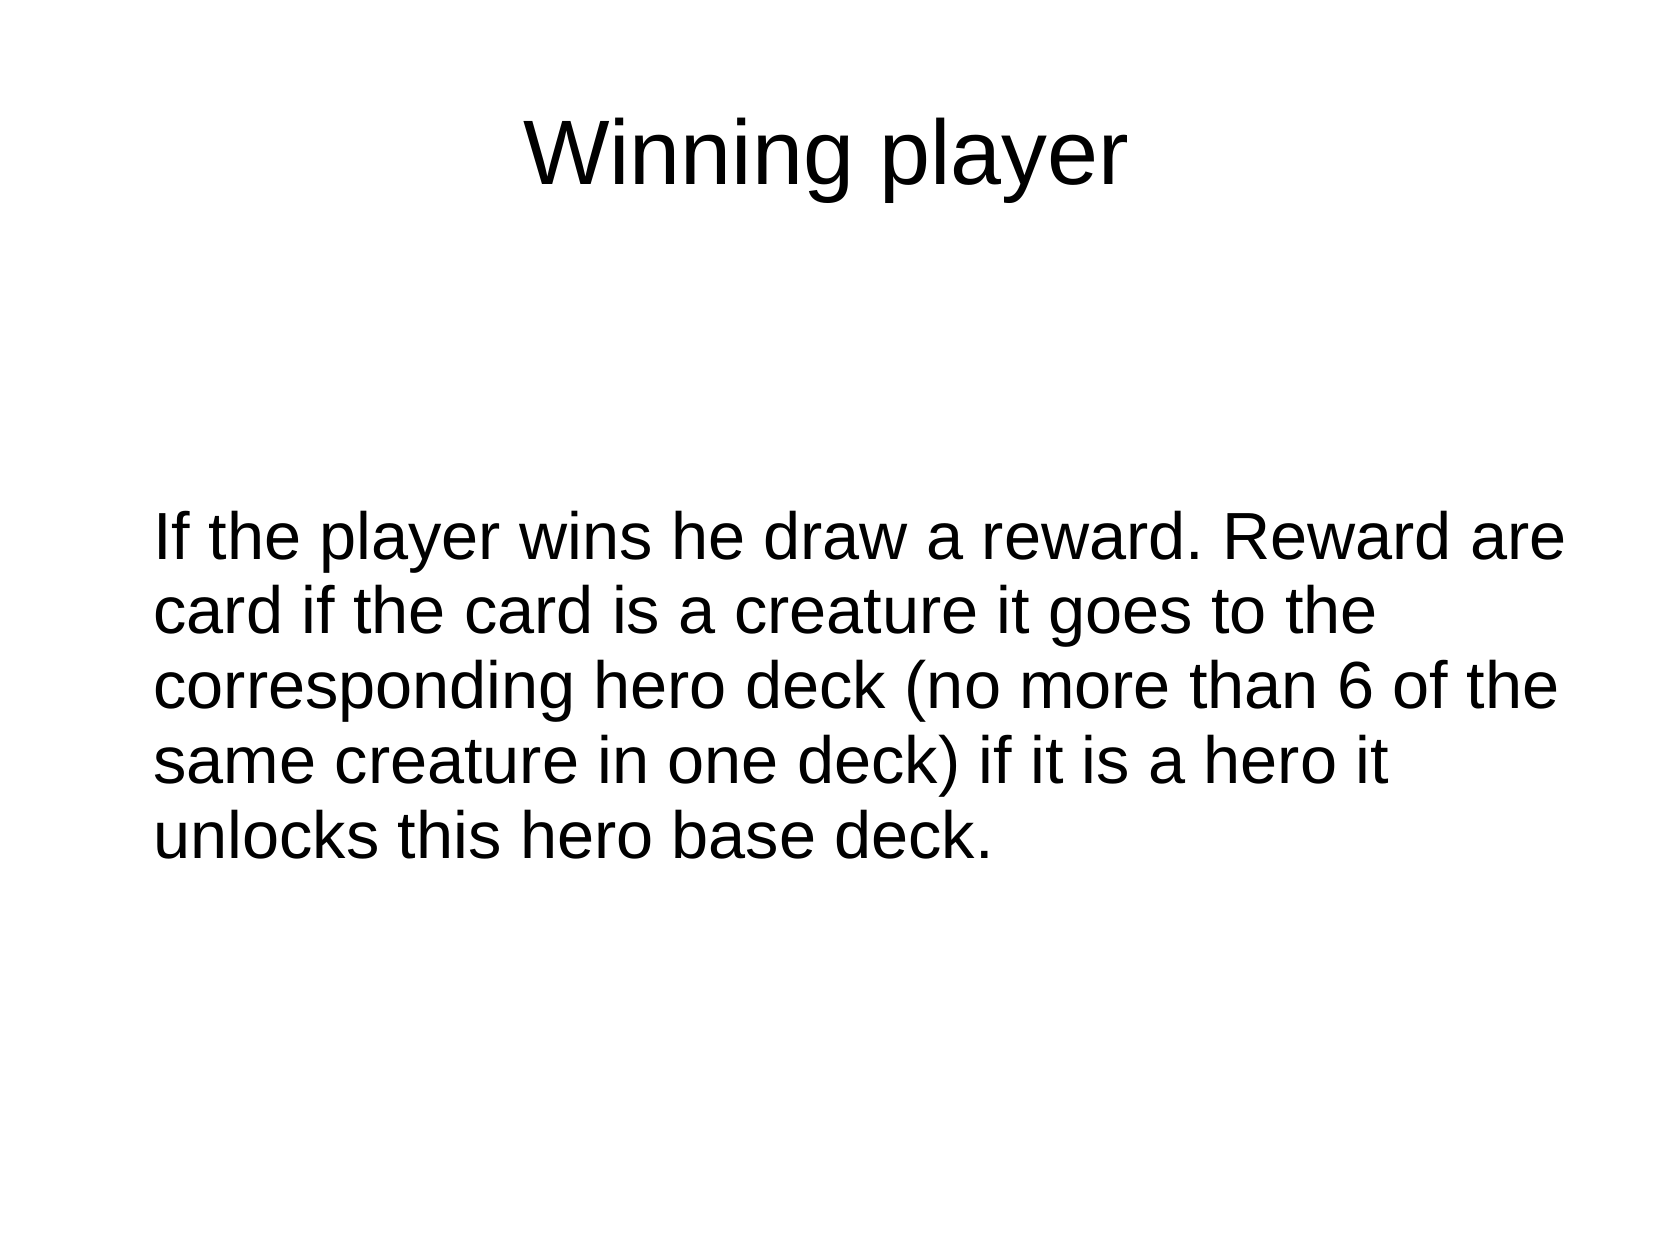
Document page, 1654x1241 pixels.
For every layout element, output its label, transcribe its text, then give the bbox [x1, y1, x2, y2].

title Winning player [82, 49, 1571, 257]
list If the player wins he draw a reward. Reward are card if the card is a creature it goes to the corresponding hero deck (no more than 6 of the same creature in one deck) if it is a hero it unlocks this hero base deck. [82, 290, 1571, 1109]
